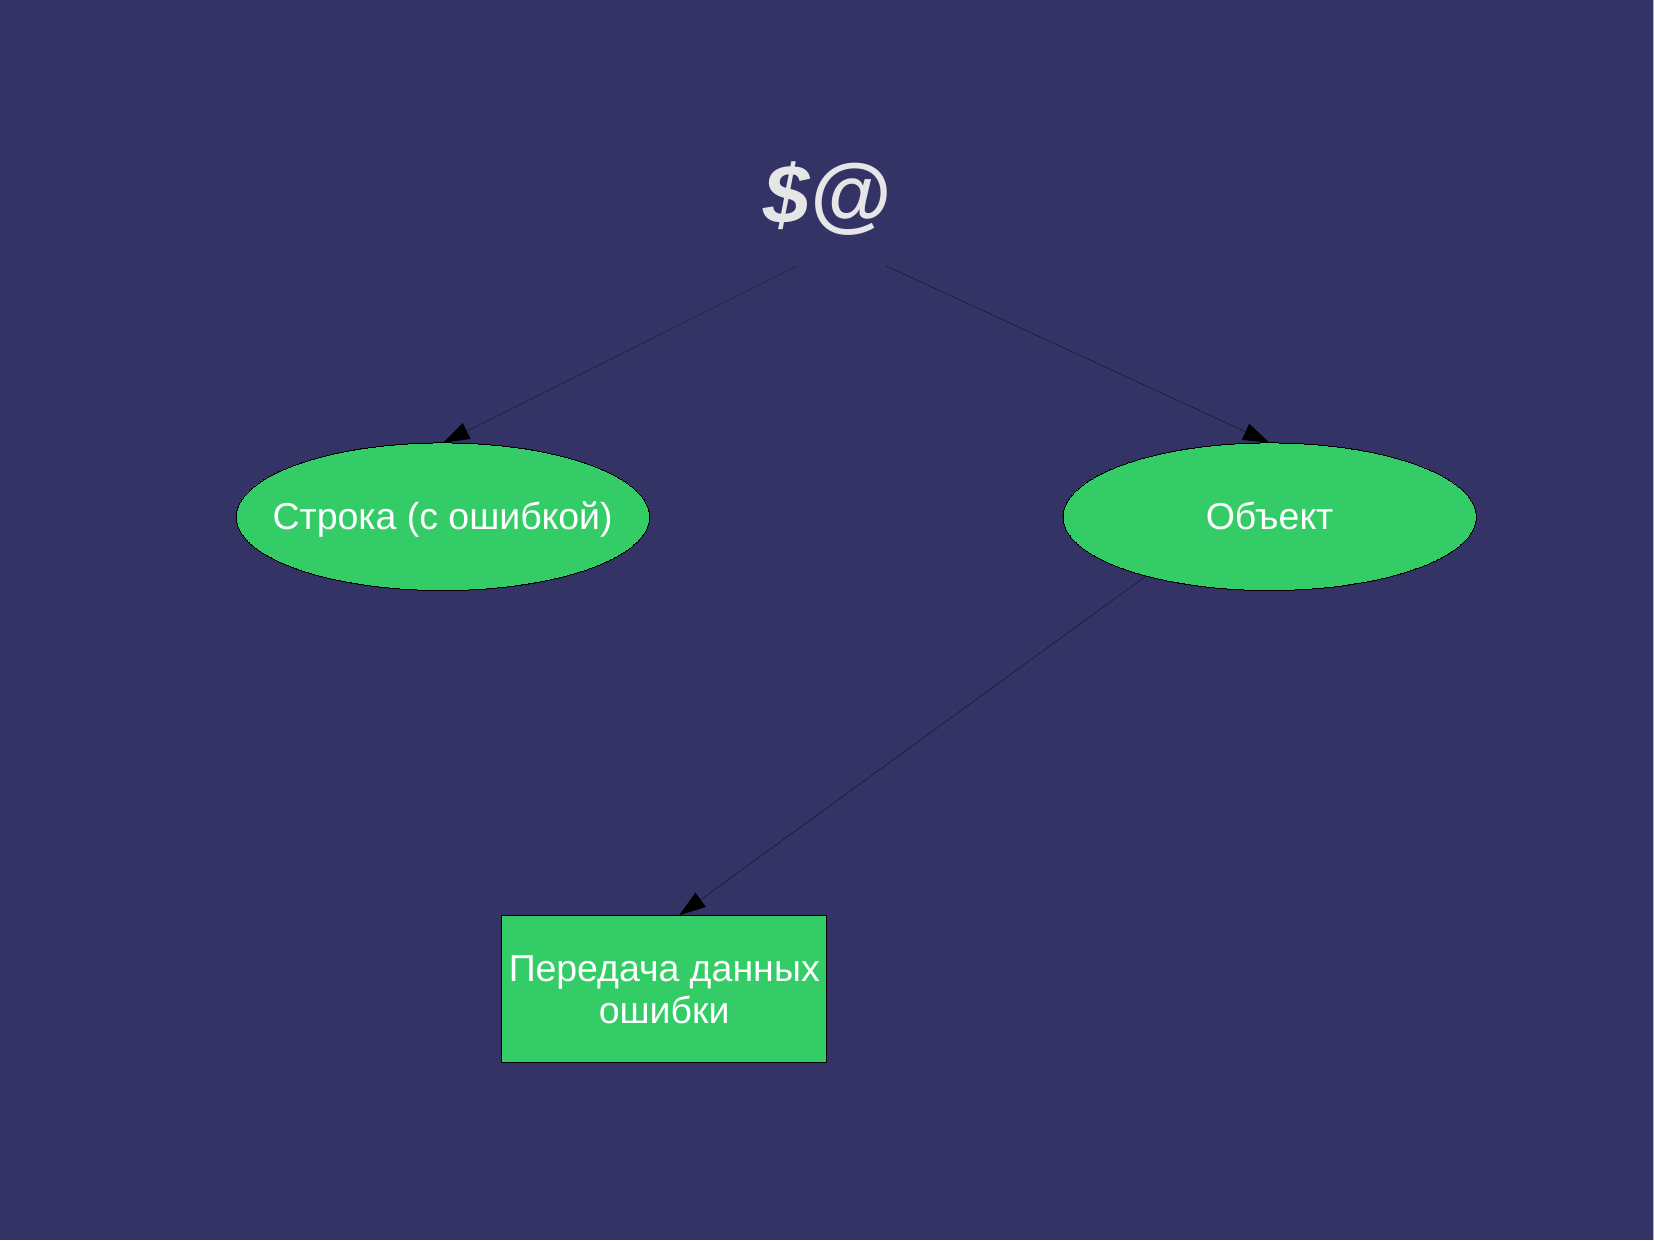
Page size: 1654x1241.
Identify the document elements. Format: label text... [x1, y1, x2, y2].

title $@ [118, 90, 1536, 298]
text_box Объект [1062, 442, 1477, 591]
text_box Строка (с ошибкой) [236, 442, 650, 591]
text_box Передача данных ошибки [501, 915, 827, 1063]
